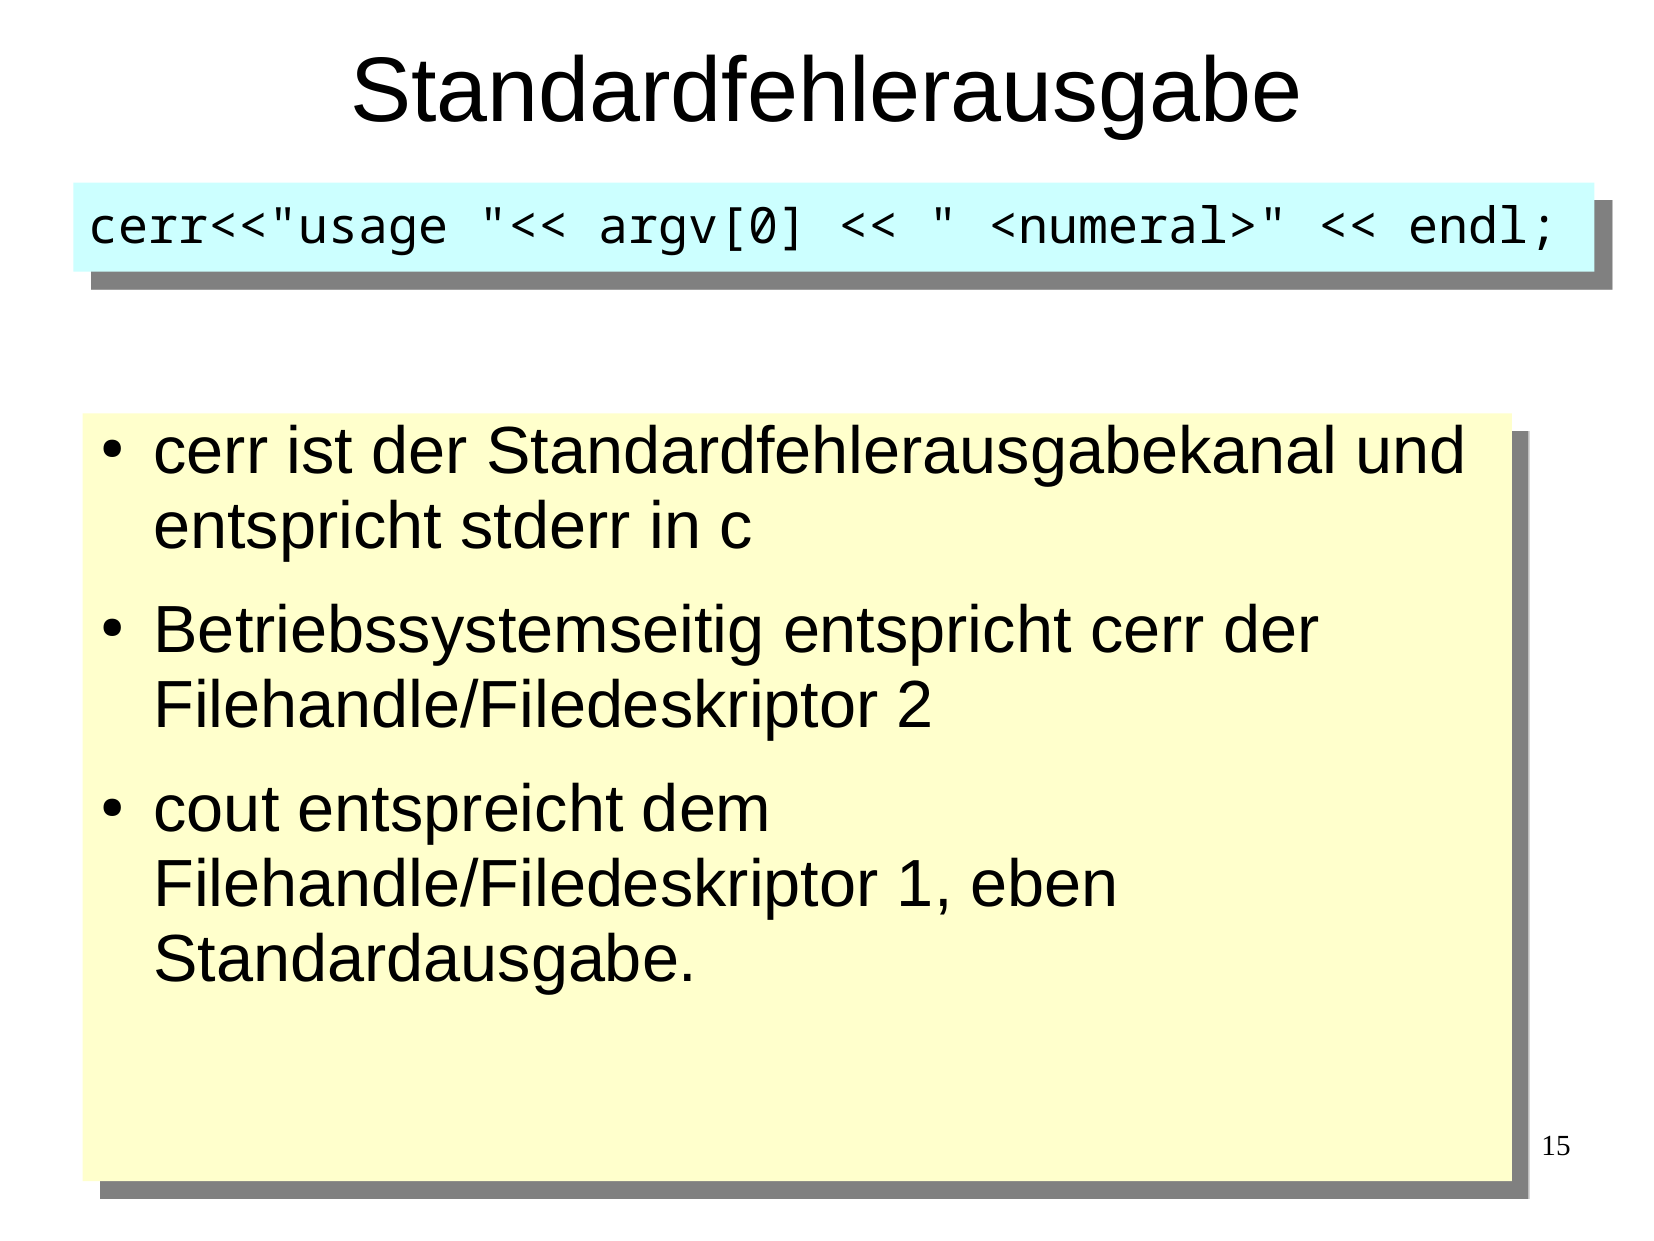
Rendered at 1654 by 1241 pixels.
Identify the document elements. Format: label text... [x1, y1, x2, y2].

text_box cerr<<"usage "<< argv[0] << " <numeral>" << endl; [73, 182, 1595, 272]
list cerr ist der Standardfehlerausgabekanal und entspricht stderr in c Betriebssystemseitig entspricht cerr der Filehandle/Filedeskriptor 2 cout entspreicht dem Filehandle/Filedeskriptor 1, eben Standardausgabe. [82, 413, 1512, 1182]
title Standardfehlerausgabe [82, 25, 1571, 154]
